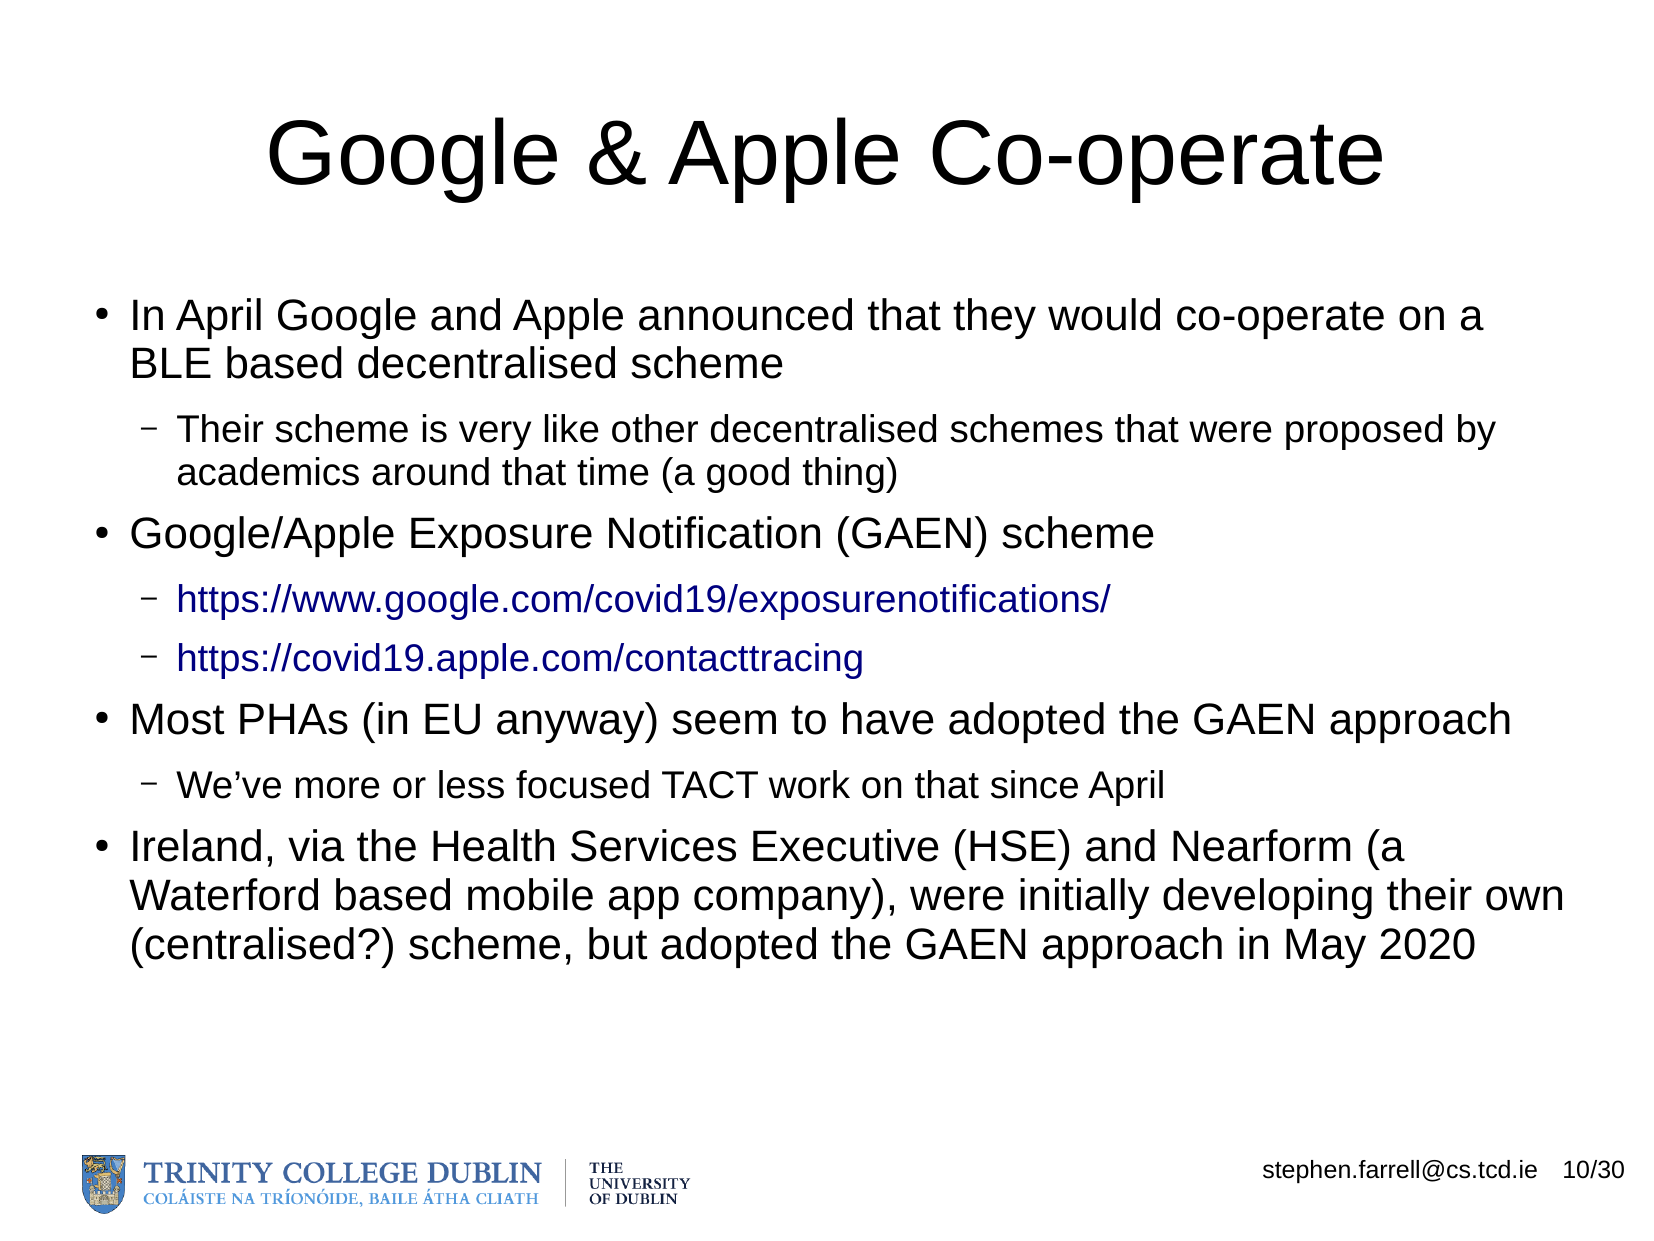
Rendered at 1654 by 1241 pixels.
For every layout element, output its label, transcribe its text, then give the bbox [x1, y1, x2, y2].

title Google & Apple Co-operate [82, 49, 1571, 257]
list In April Google and Apple announced that they would co-operate on a BLE based decentralised scheme Their scheme is very like other decentralised schemes that were proposed by academics around that time (a good thing) Google/Apple Exposure Notification (GAEN) scheme https://www.google.com/covid19/exposurenotifications/ https://covid19.apple.com/contacttracing Most PHAs (in EU anyway) seem to have adopted the GAEN approach We’ve more or less focused TACT work on that since April Ireland, via the Health Services Executive (HSE) and Nearform (a Waterford based mobile app company), were initially developing their own (centralised?) scheme, but adopted the GAEN approach in May 2020 [82, 290, 1571, 1010]
picture [82, 1155, 694, 1214]
